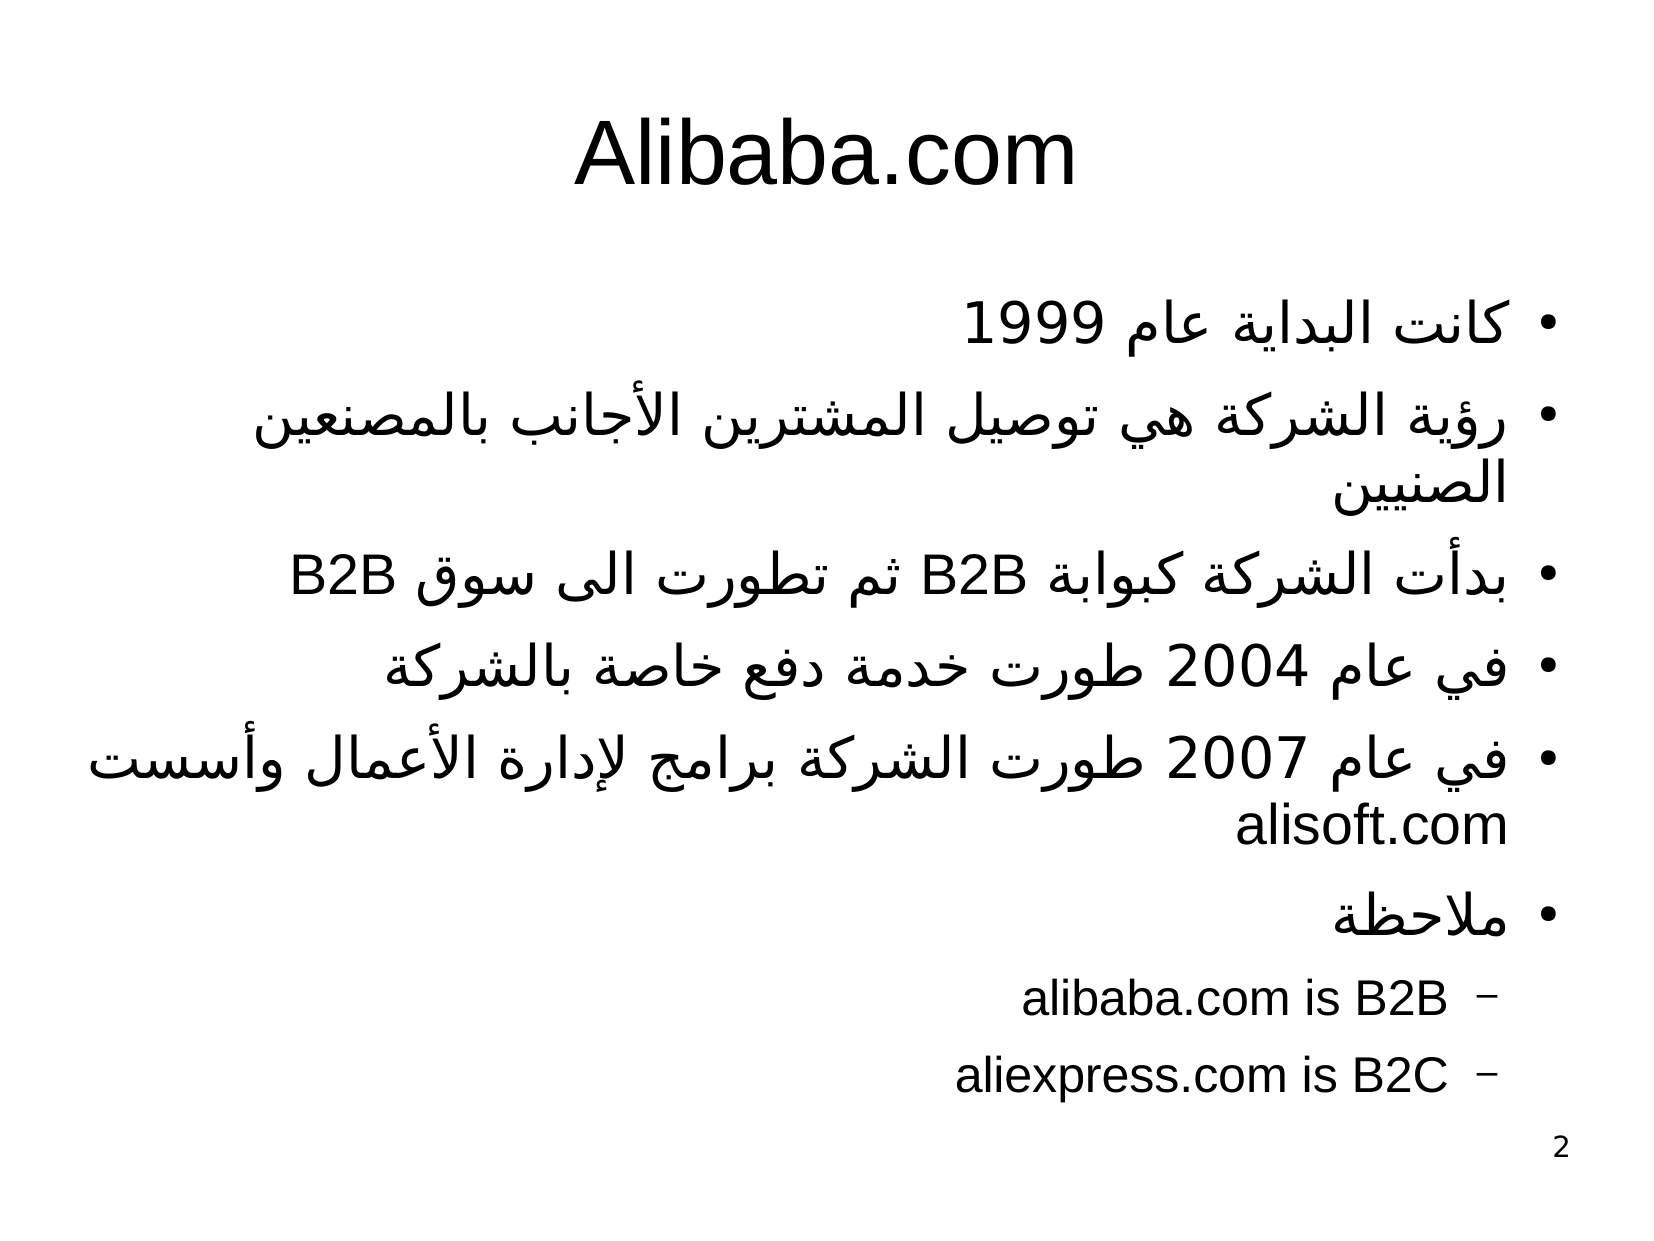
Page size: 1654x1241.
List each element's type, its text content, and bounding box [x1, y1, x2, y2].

title Alibaba.com [82, 49, 1571, 257]
list كانت البداية عام 1999 رؤية الشركة هي توصيل المشترين الأجانب بالمصنعين الصنيين بدأت الشركة كبوابة B2B ثم تطورت الى سوق B2B في عام 2004 طورت خدمة دفع خاصة بالشركة في عام 2007 طورت الشركة برامج لإدارة الأعمال وأسست alisoft.com ملاحظة alibaba.com is B2B aliexpress.com is B2C [82, 290, 1571, 1111]
